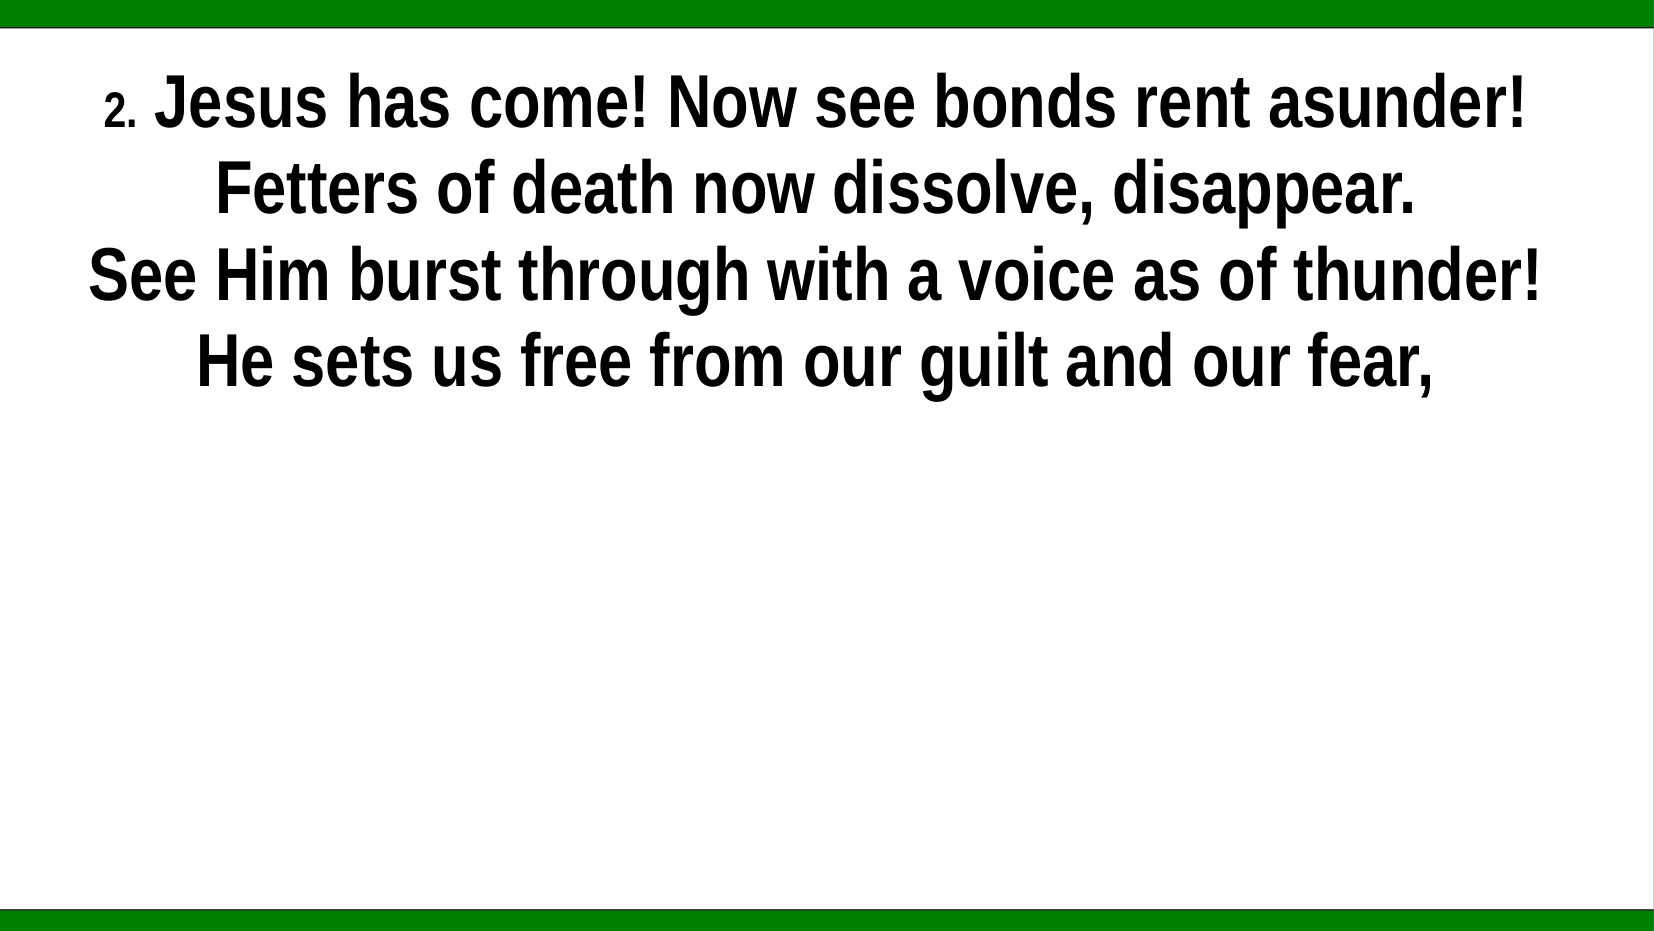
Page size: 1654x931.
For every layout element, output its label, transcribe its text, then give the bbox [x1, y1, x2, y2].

picture [0, 0, 1654, 931]
text_box 2. Jesus has come! Now see bonds rent asunder! Fetters of death now dissolve, disappear. See Him burst through with a voice as of thunder! He sets us free from our guilt and our fear, [65, 49, 1566, 451]
